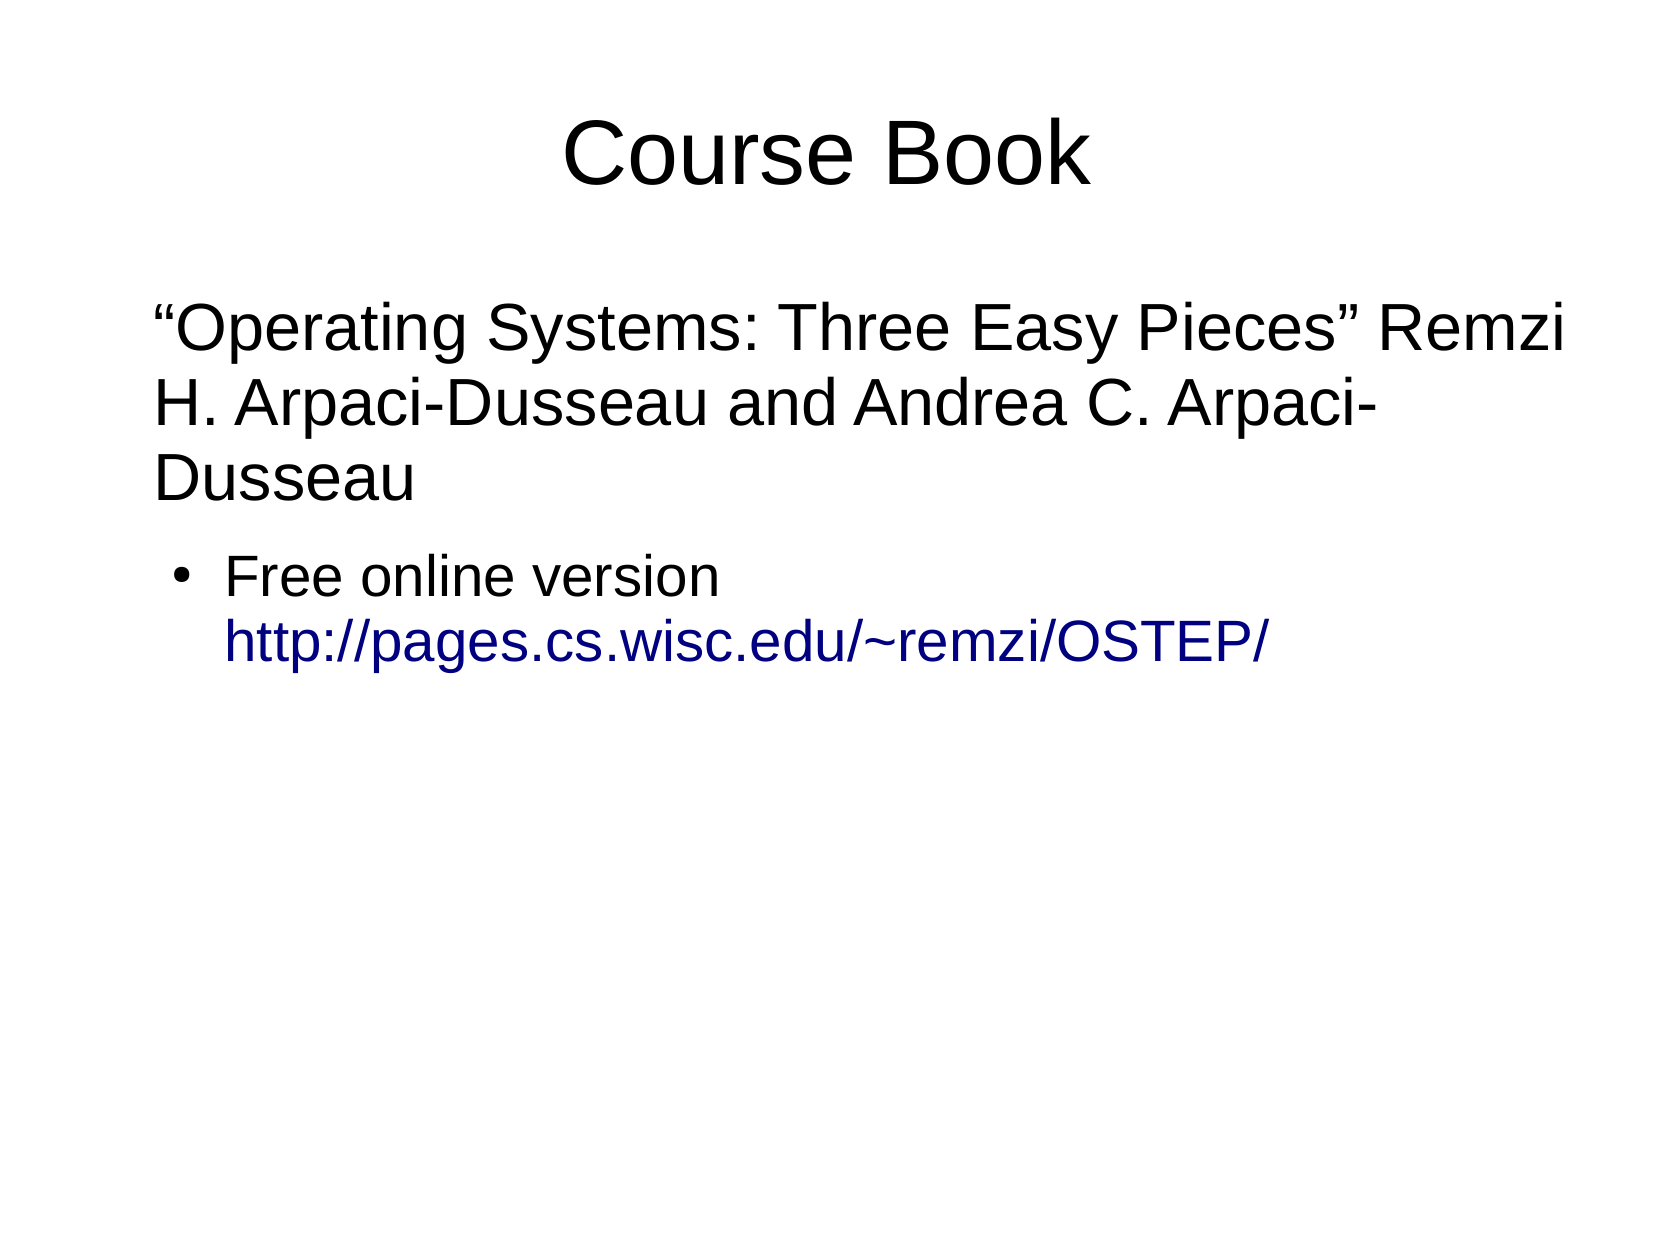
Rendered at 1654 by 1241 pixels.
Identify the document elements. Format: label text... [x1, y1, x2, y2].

list “Operating Systems: Three Easy Pieces” Remzi H. Arpaci-Dusseau and Andrea C. Arpaci-Dusseau Free online versionhttp://pages.cs.wisc.edu/~remzi/OSTEP/ [82, 290, 1571, 1010]
title Course Book [82, 49, 1571, 257]
